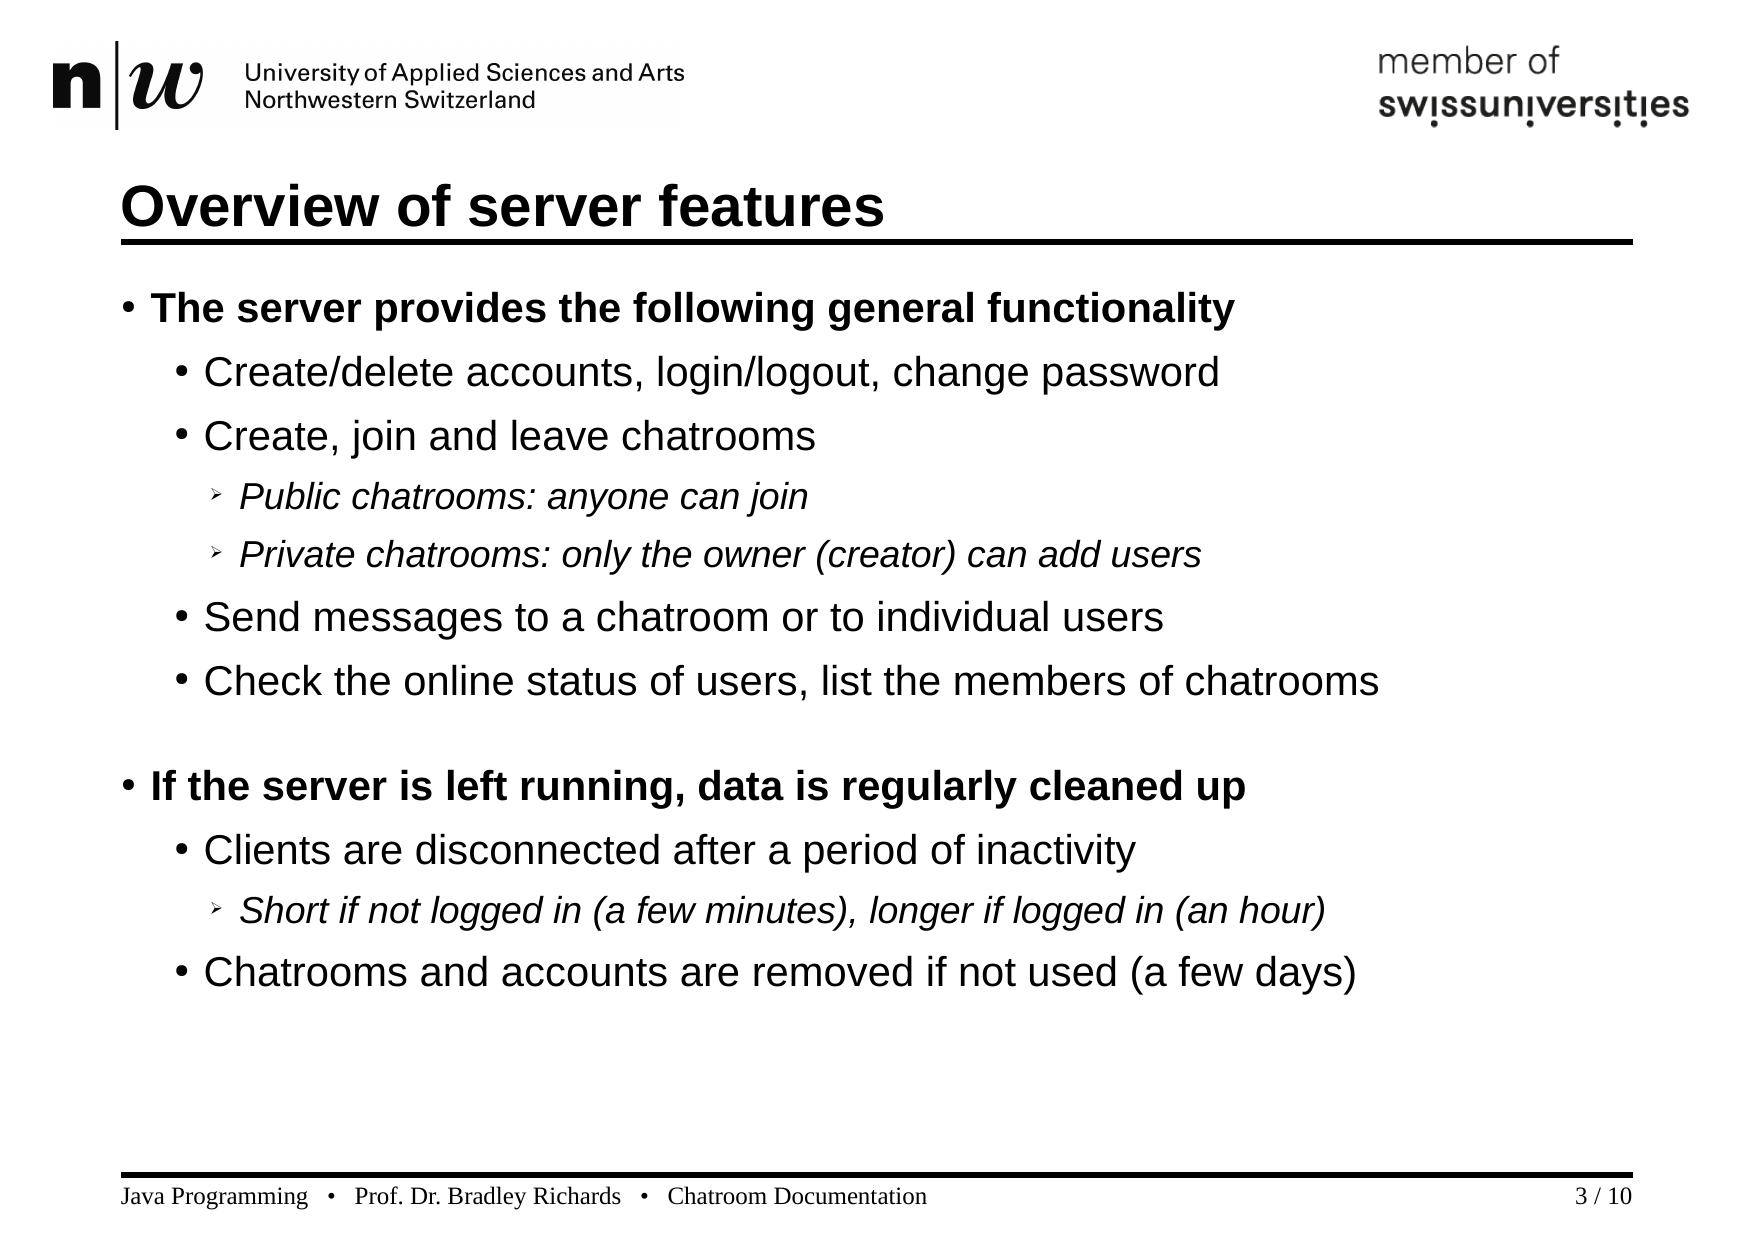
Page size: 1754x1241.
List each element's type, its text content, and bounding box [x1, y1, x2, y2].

title Overview of server features [120, 173, 1633, 239]
picture [1376, 41, 1692, 130]
picture [53, 41, 684, 130]
list The server provides the following general functionality Create/delete accounts, login/logout, change password Create, join and leave chatrooms Public chatrooms: anyone can join Private chatrooms: only the owner (creator) can add users Send messages to a chatroom or to individual users Check the online status of users, list the members of chatrooms If the server is left running, data is regularly cleaned up Clients are disconnected after a period of inactivity Short if not logged in (a few minutes), longer if logged in (an hour) Chatrooms and accounts are removed if not used (a few days) [121, 277, 1633, 1165]
